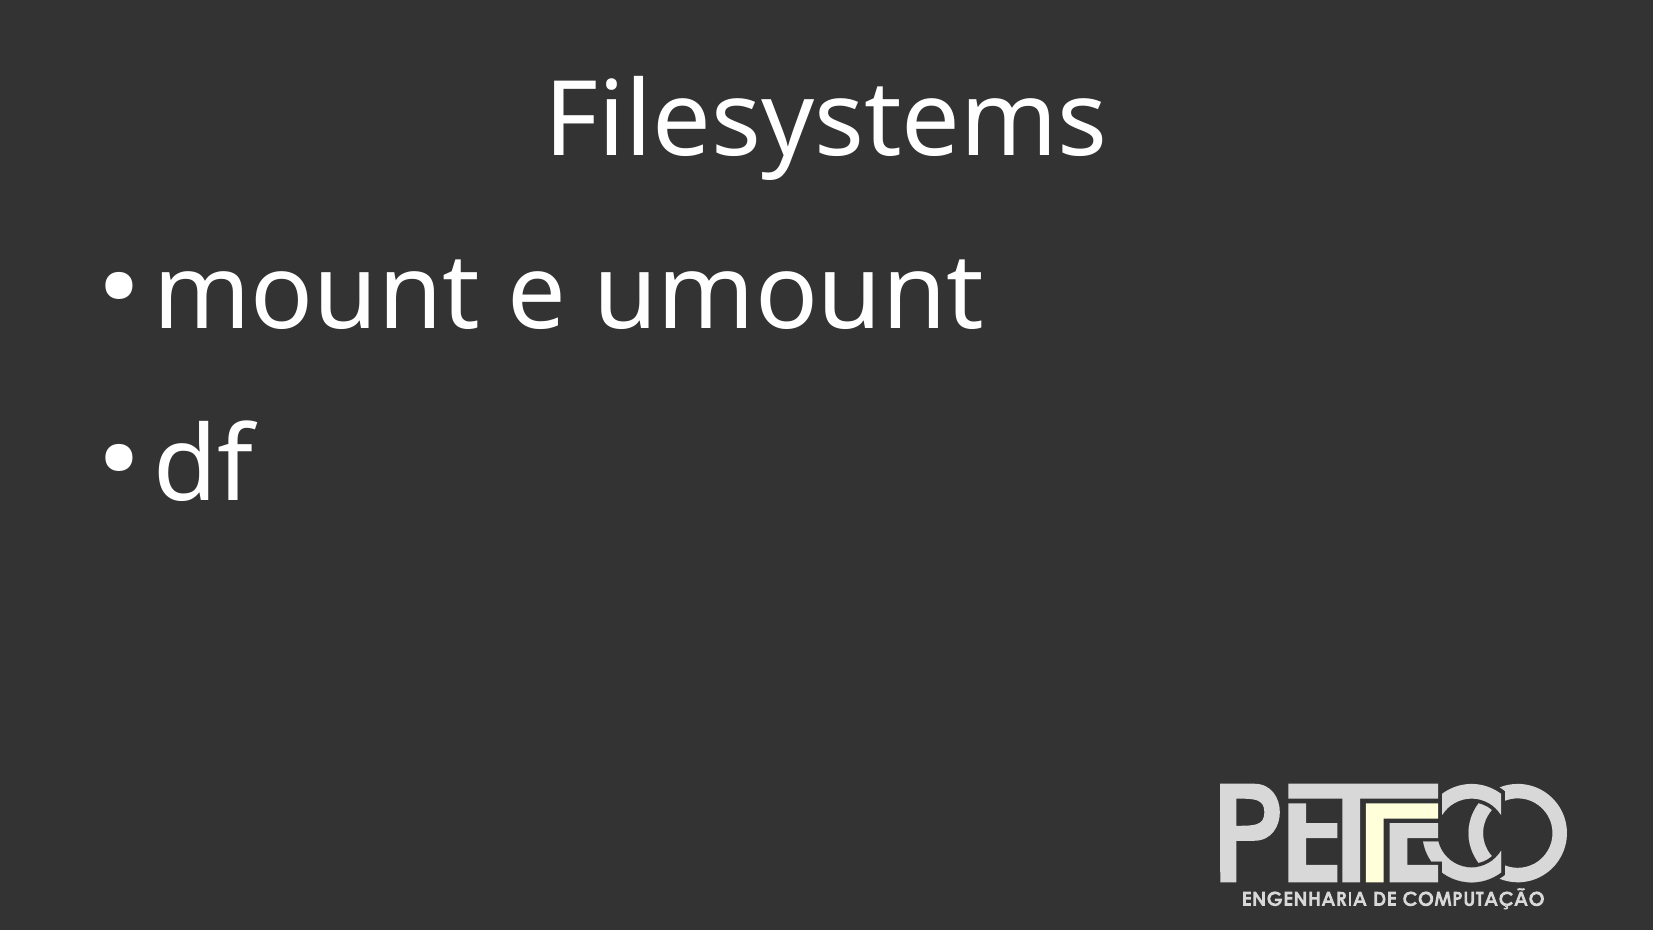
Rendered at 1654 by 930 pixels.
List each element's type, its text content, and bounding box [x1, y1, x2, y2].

title Filesystems [82, 37, 1571, 193]
list mount e umount df [82, 217, 1571, 757]
